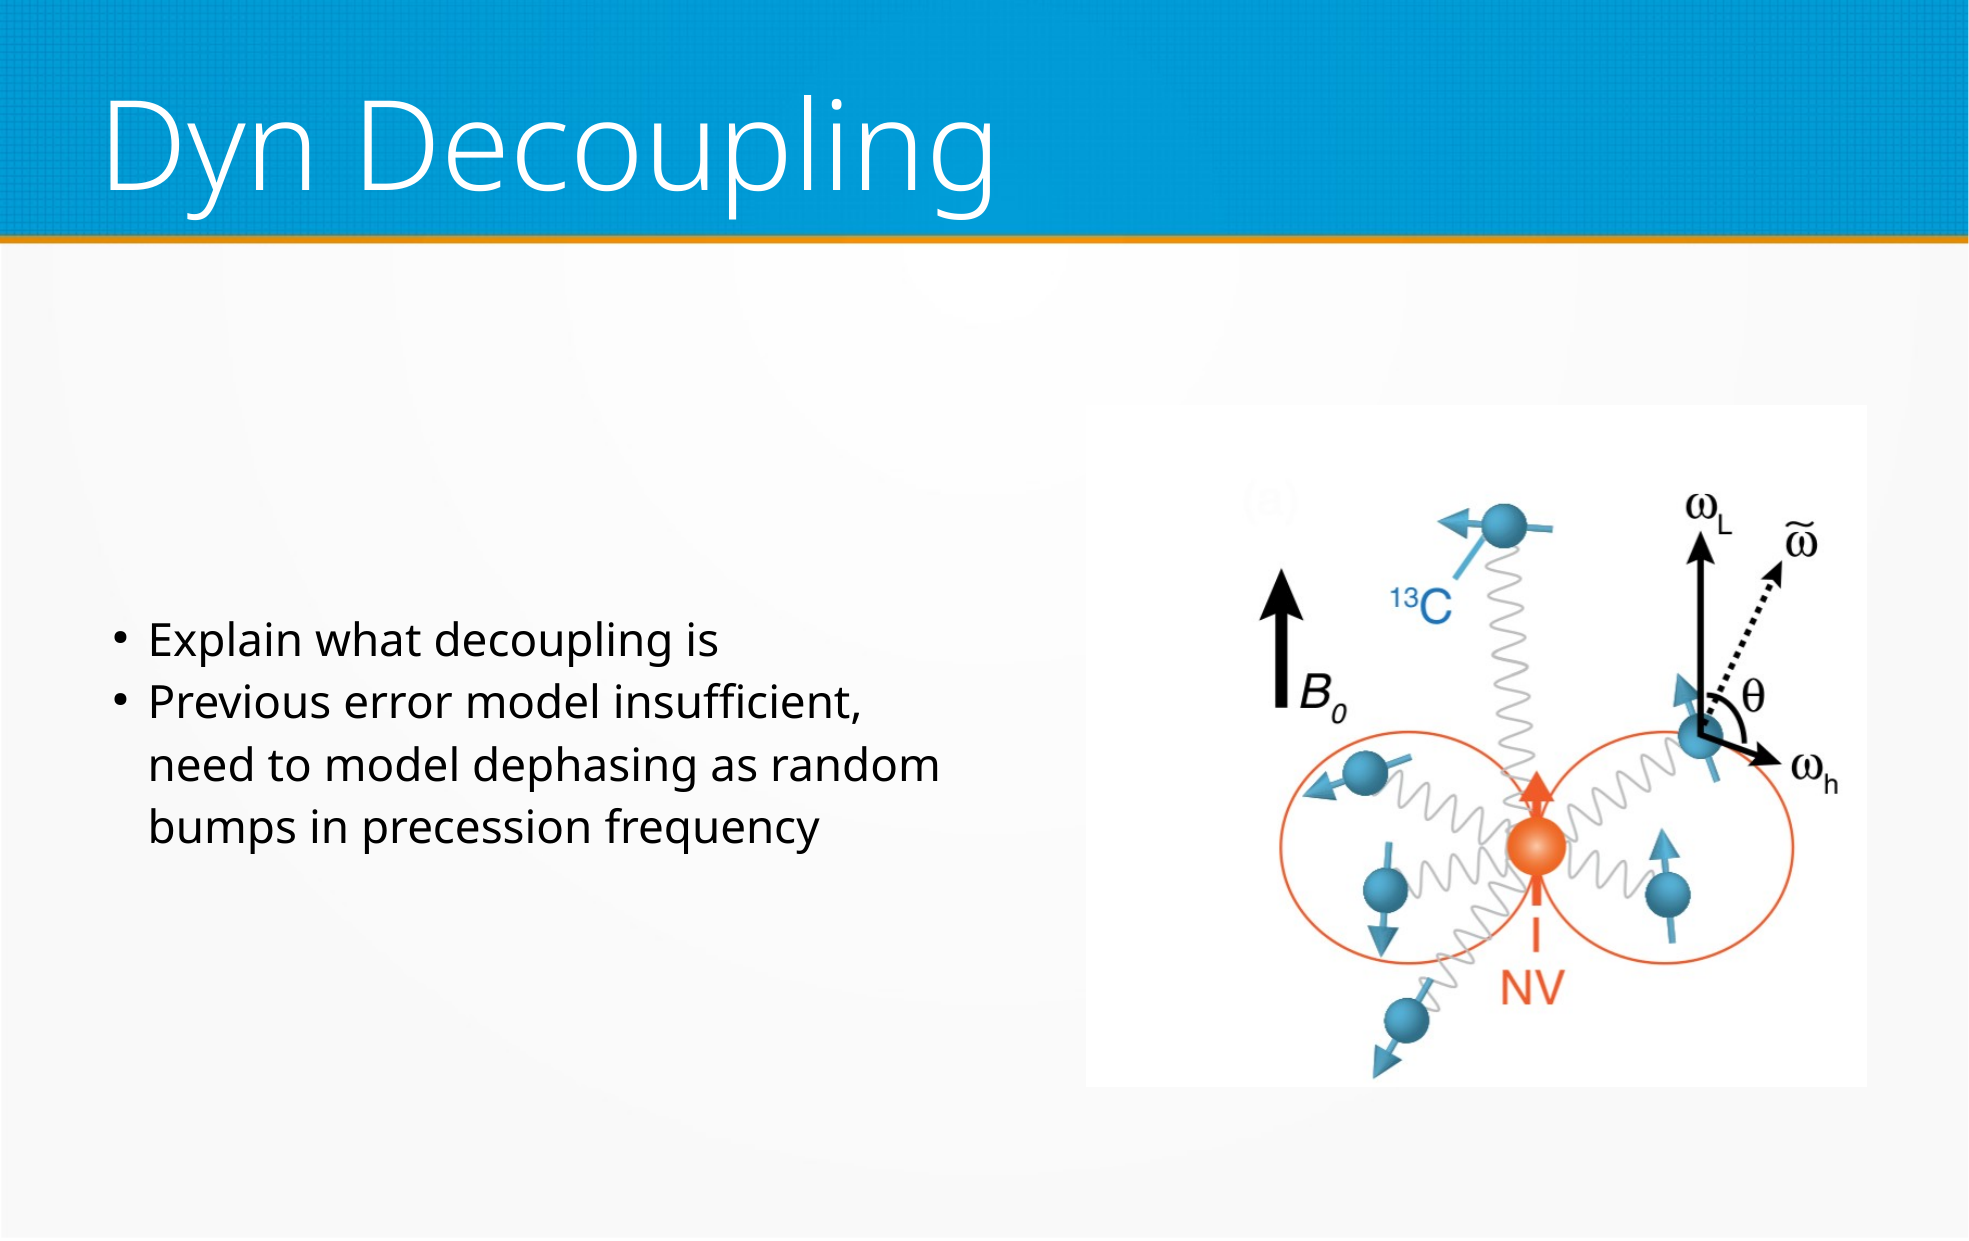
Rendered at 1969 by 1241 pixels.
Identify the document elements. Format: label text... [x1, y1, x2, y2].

title Dyn Decoupling [98, 19, 1870, 227]
picture [0, 233, 1969, 1241]
text_box Explain what decoupling is Previous error model insufficient, need to model dephasing as random bumps in precession frequency [106, 593, 957, 872]
